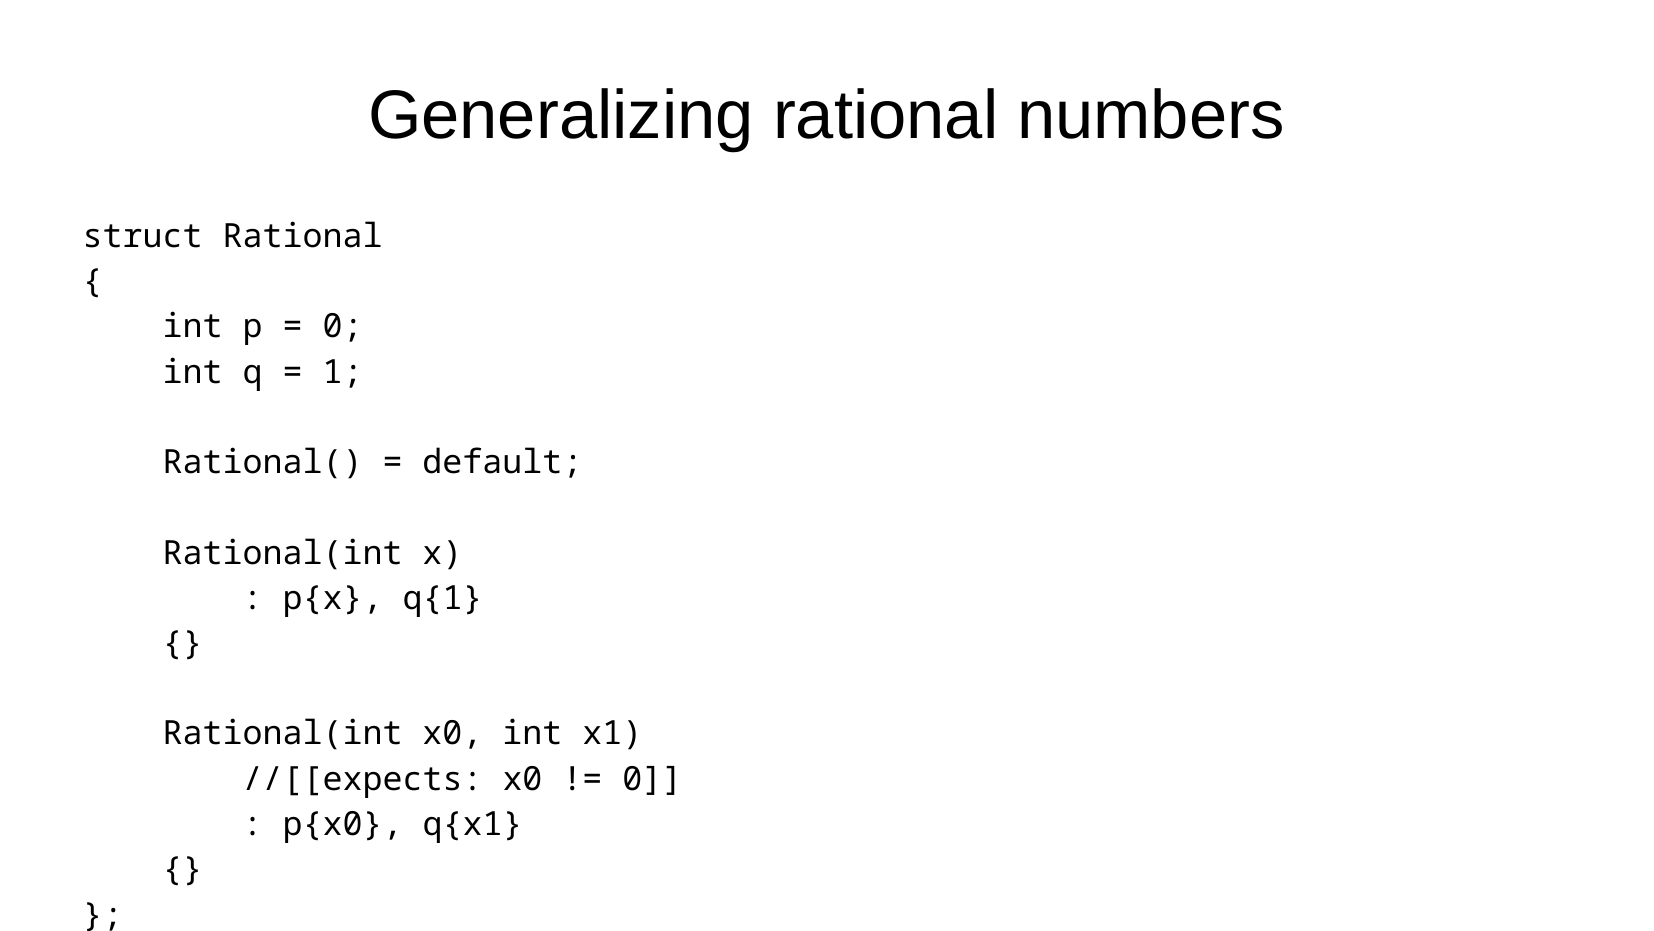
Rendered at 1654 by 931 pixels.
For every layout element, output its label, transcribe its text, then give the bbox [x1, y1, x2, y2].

subtitle struct Rational { int p = 0; int q = 1; Rational() = default; Rational(int x) : p{x}, q{1} {} Rational(int x0, int x1) //[[expects: x0 != 0]] : p{x0}, q{x1} {} }; [82, 193, 1571, 858]
title Generalizing rational numbers [82, 37, 1571, 193]
